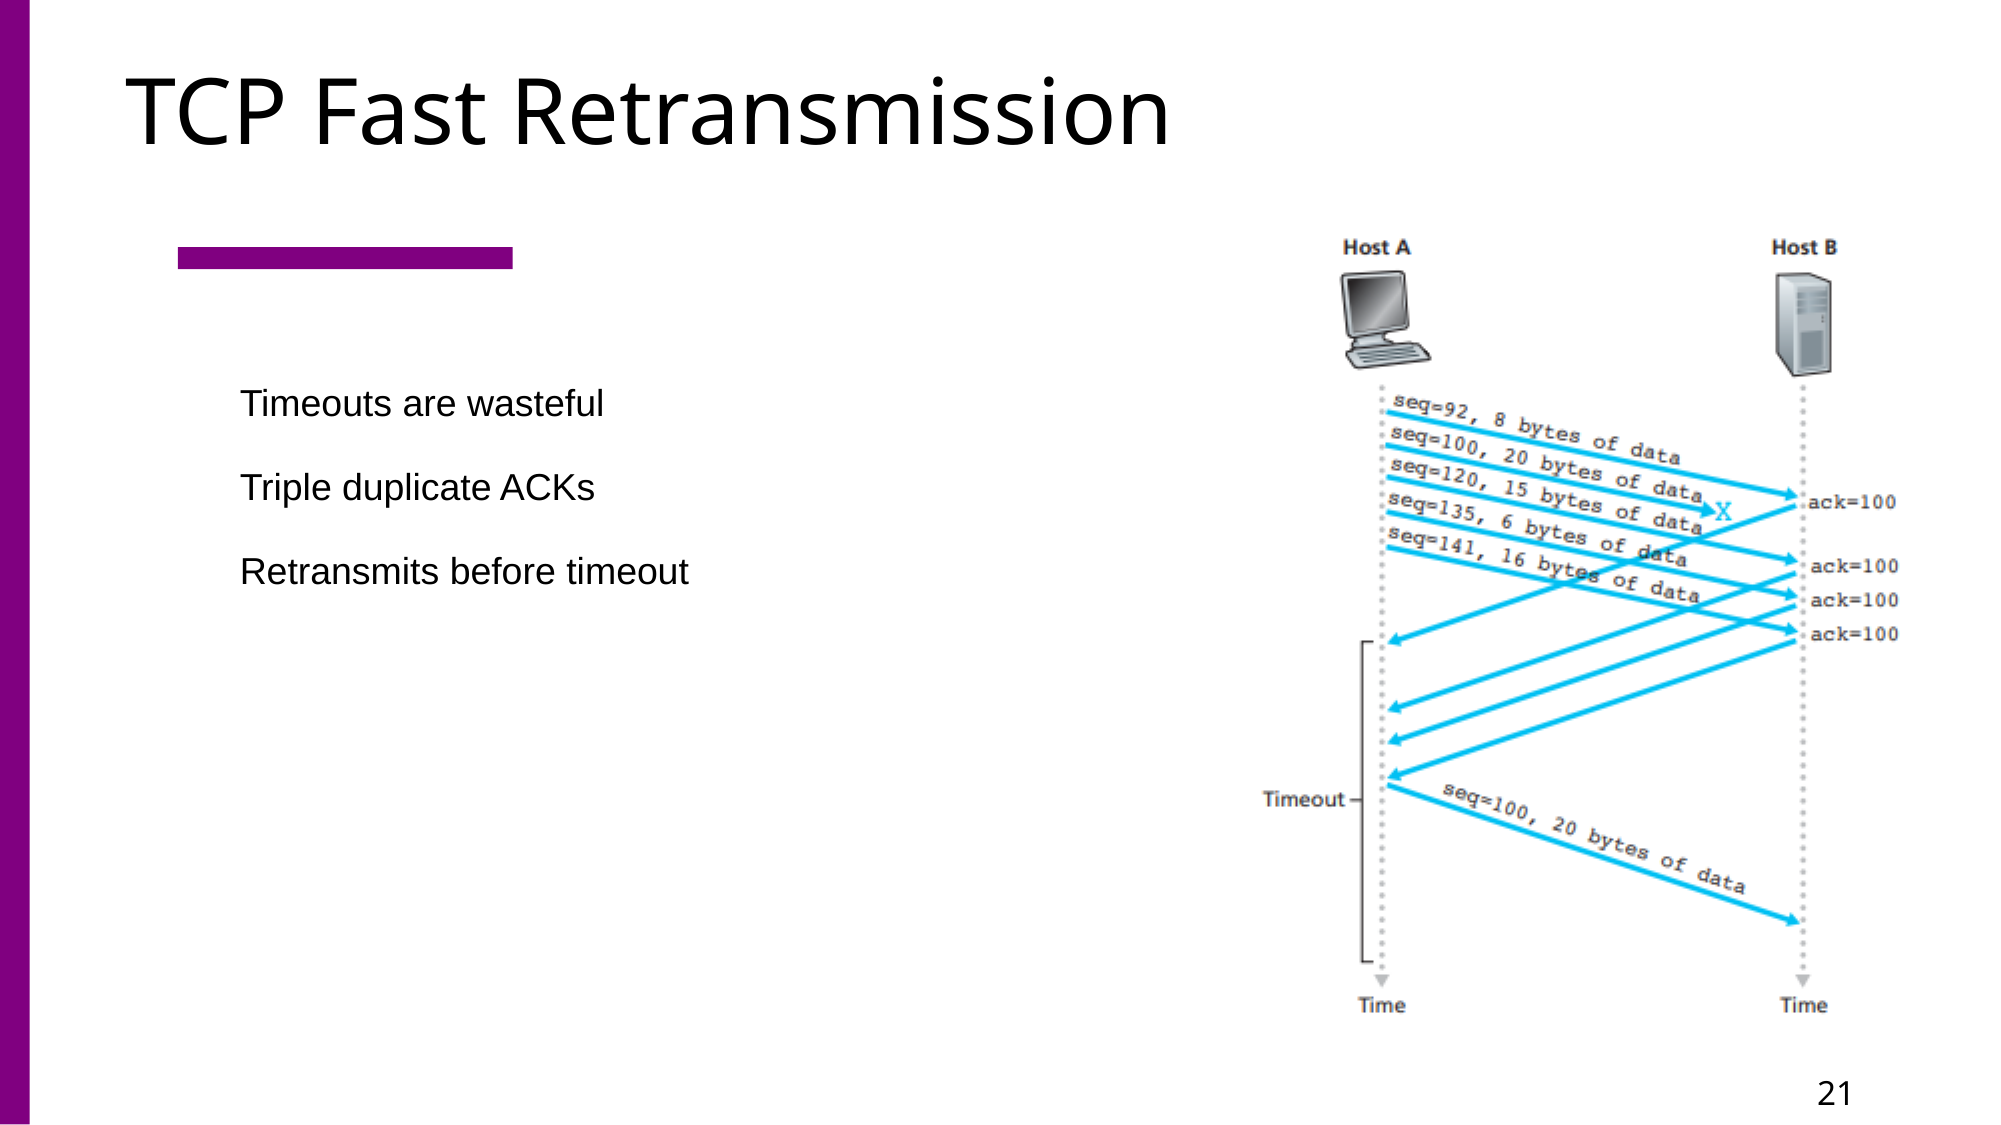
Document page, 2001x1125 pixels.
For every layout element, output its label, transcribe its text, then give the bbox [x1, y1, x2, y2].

title TCP Fast Retransmission [74, 28, 1775, 189]
text_box Timeouts are wasteful Triple duplicate ACKs Retransmits before timeout [225, 375, 705, 684]
picture [1170, 211, 1930, 1036]
